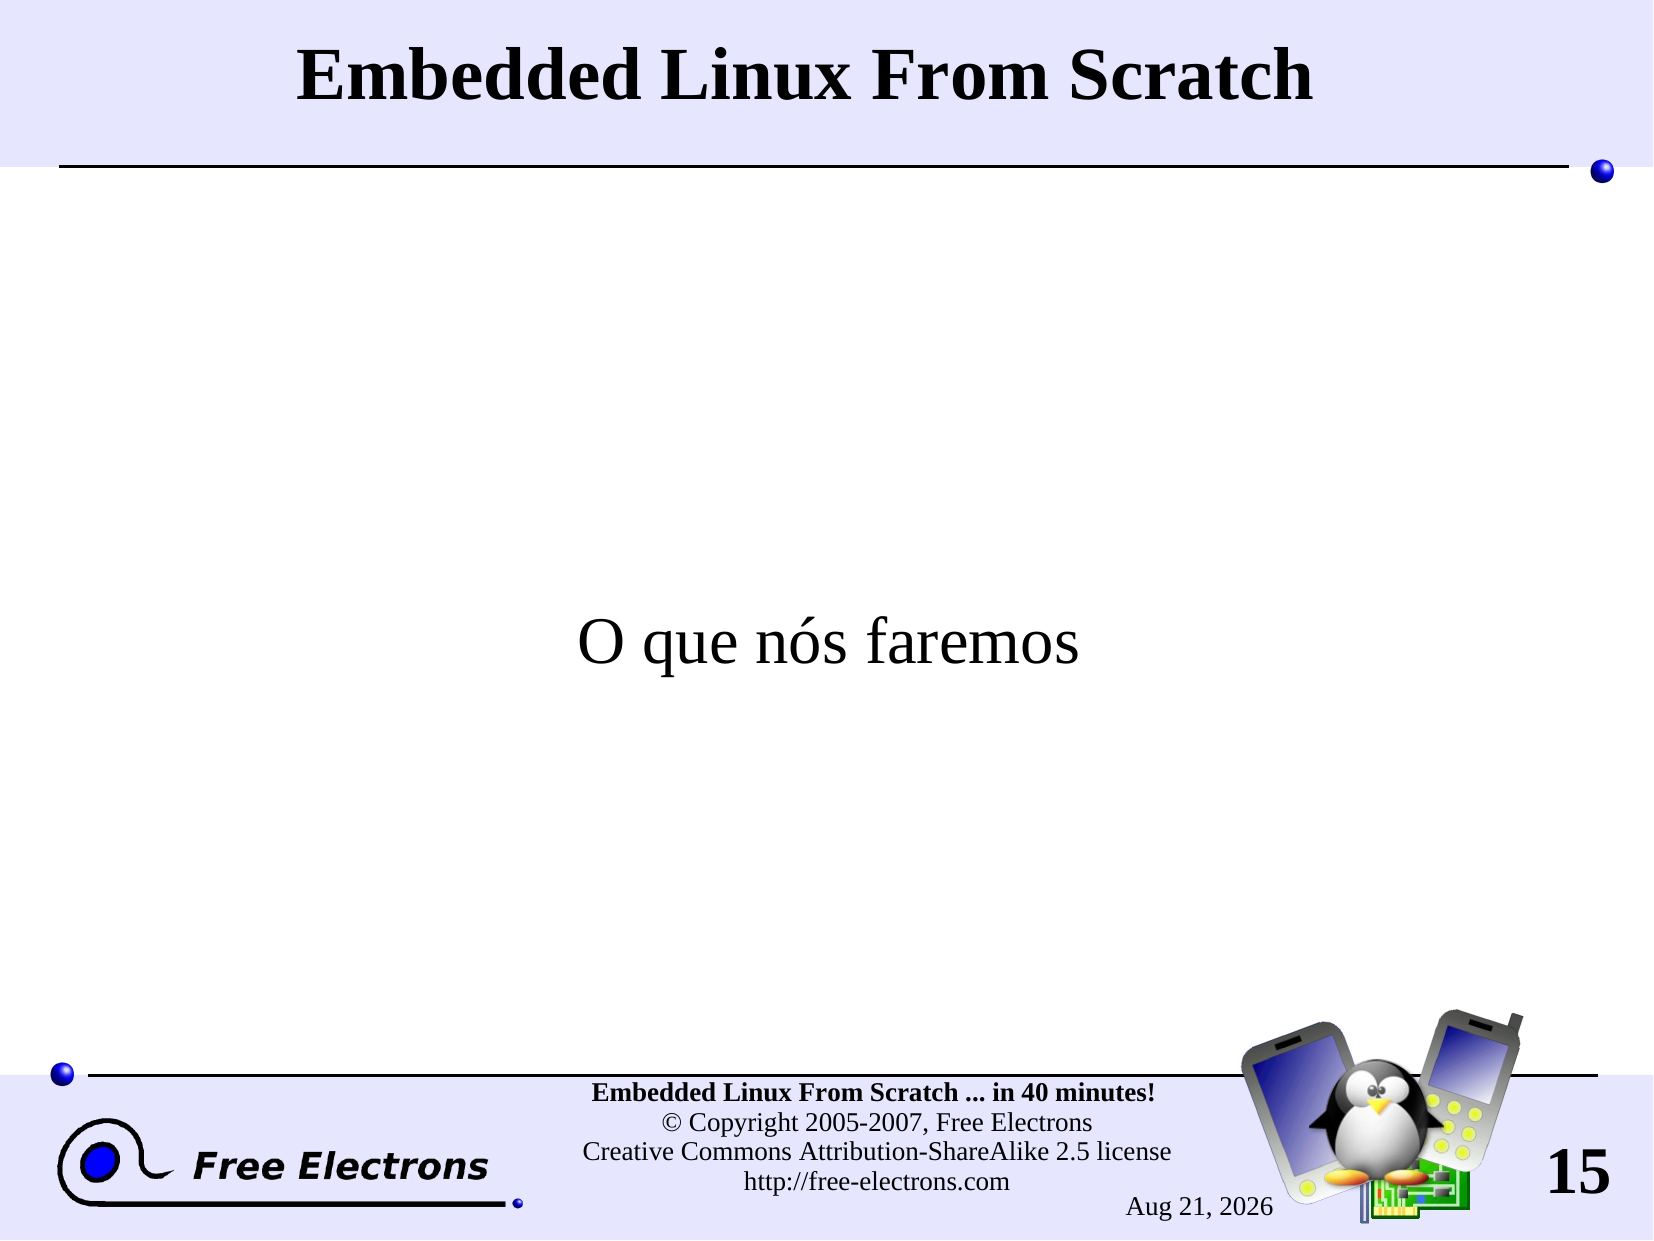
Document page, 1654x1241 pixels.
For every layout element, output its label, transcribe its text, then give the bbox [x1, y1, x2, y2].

picture [1231, 1007, 1538, 1241]
title Embedded Linux From Scratch [60, 18, 1551, 132]
subtitle O que nós faremos [105, 216, 1518, 1066]
picture [50, 1107, 527, 1216]
